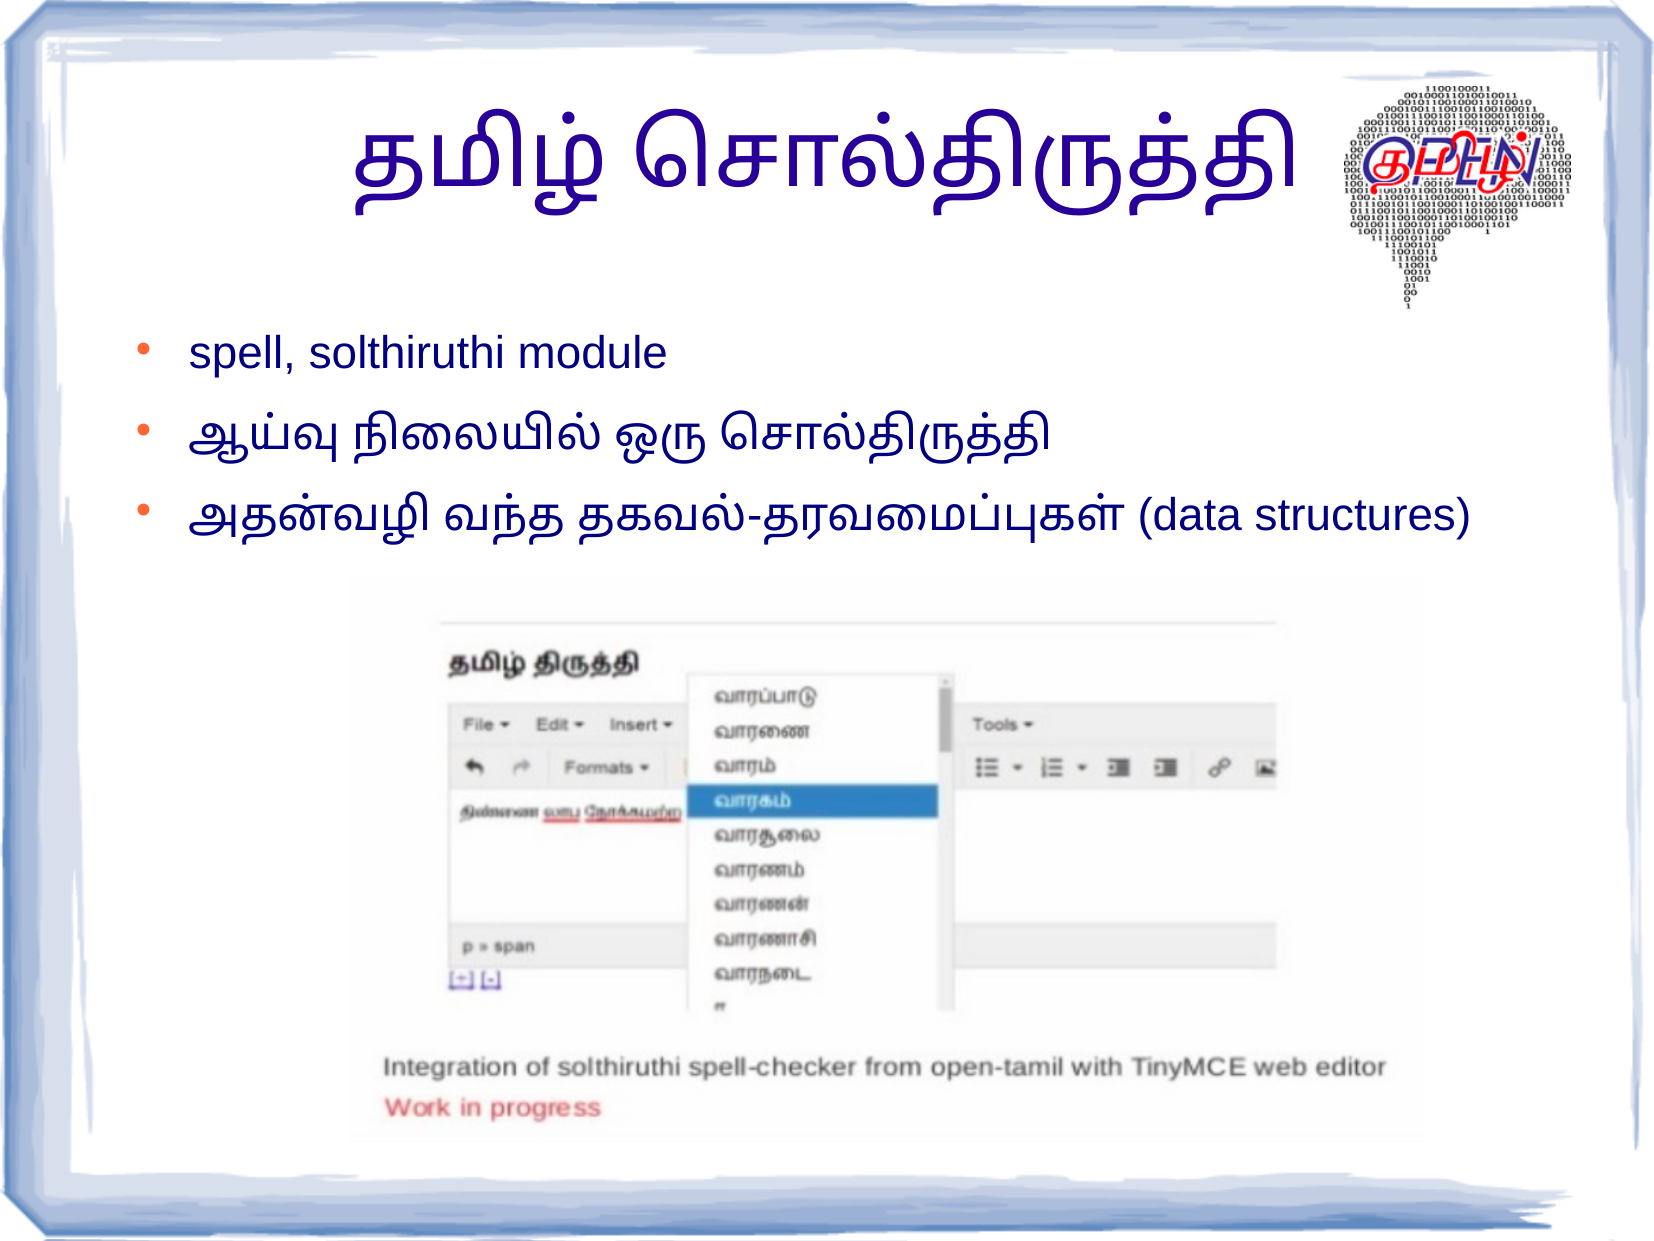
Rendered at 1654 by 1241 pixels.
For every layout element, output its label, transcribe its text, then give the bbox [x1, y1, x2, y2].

picture [0, 0, 1654, 1241]
list spell, solthiruthi module ஆய்வு நிலையில் ஒரு சொல்திருத்தி அதன்வழி வந்த தகவல்-தரவமைப்புகள் (data structures) [118, 324, 1571, 1004]
title தமிழ் சொல்திருத்தி [82, 49, 1571, 257]
